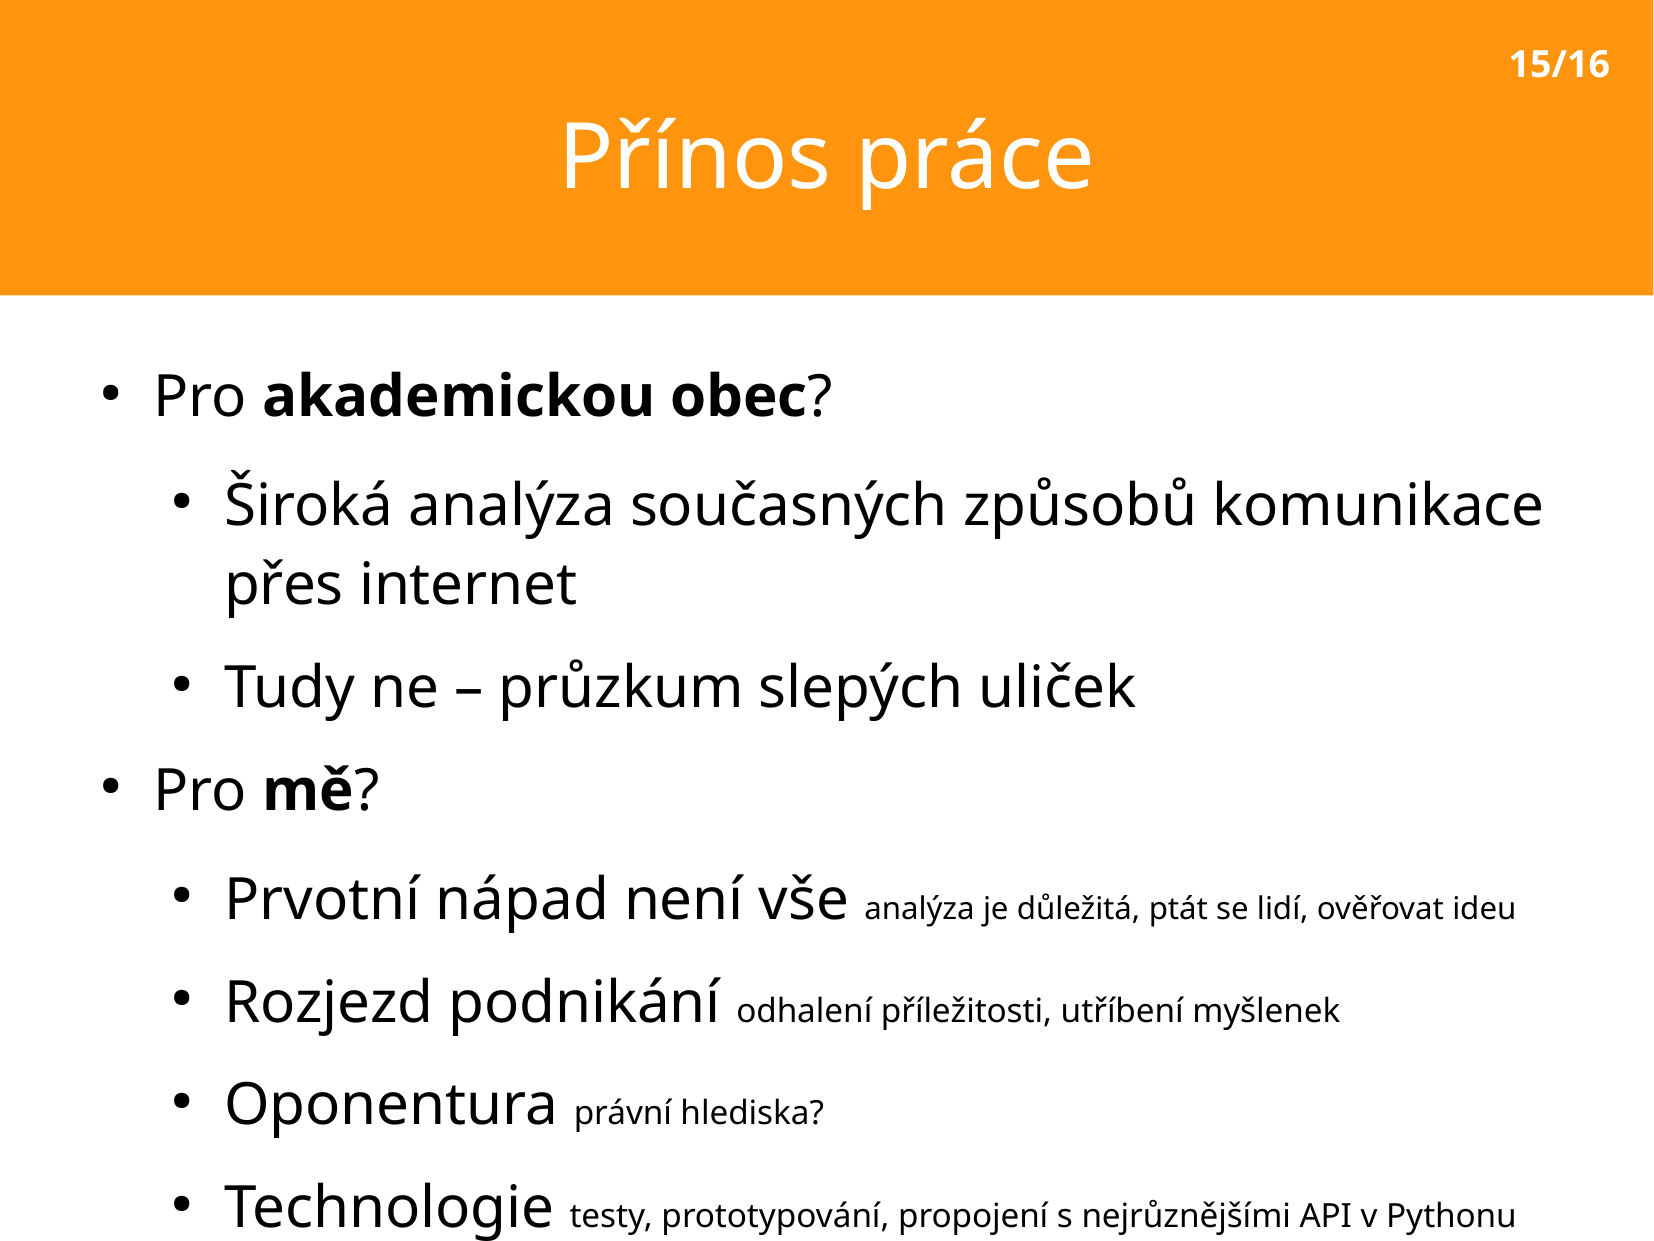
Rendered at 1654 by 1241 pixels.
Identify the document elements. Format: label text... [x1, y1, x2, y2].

title Přínos práce [82, 49, 1571, 257]
text_box 15/16 [1493, 29, 1629, 89]
list Pro akademickou obec? Široká analýza současných způsobů komunikace přes internet Tudy ne – průzkum slepých uliček Pro mě? Prvotní nápad není vše analýza je důležitá, ptát se lidí, ověřovat ideu Rozjezd podnikání odhalení příležitosti, utříbení myšlenek Oponentura právní hlediska? Technologie testy, prototypování, propojení s nejrůznějšími API v Pythonu [82, 354, 1571, 1182]
text_box [0, 0, 1654, 296]
